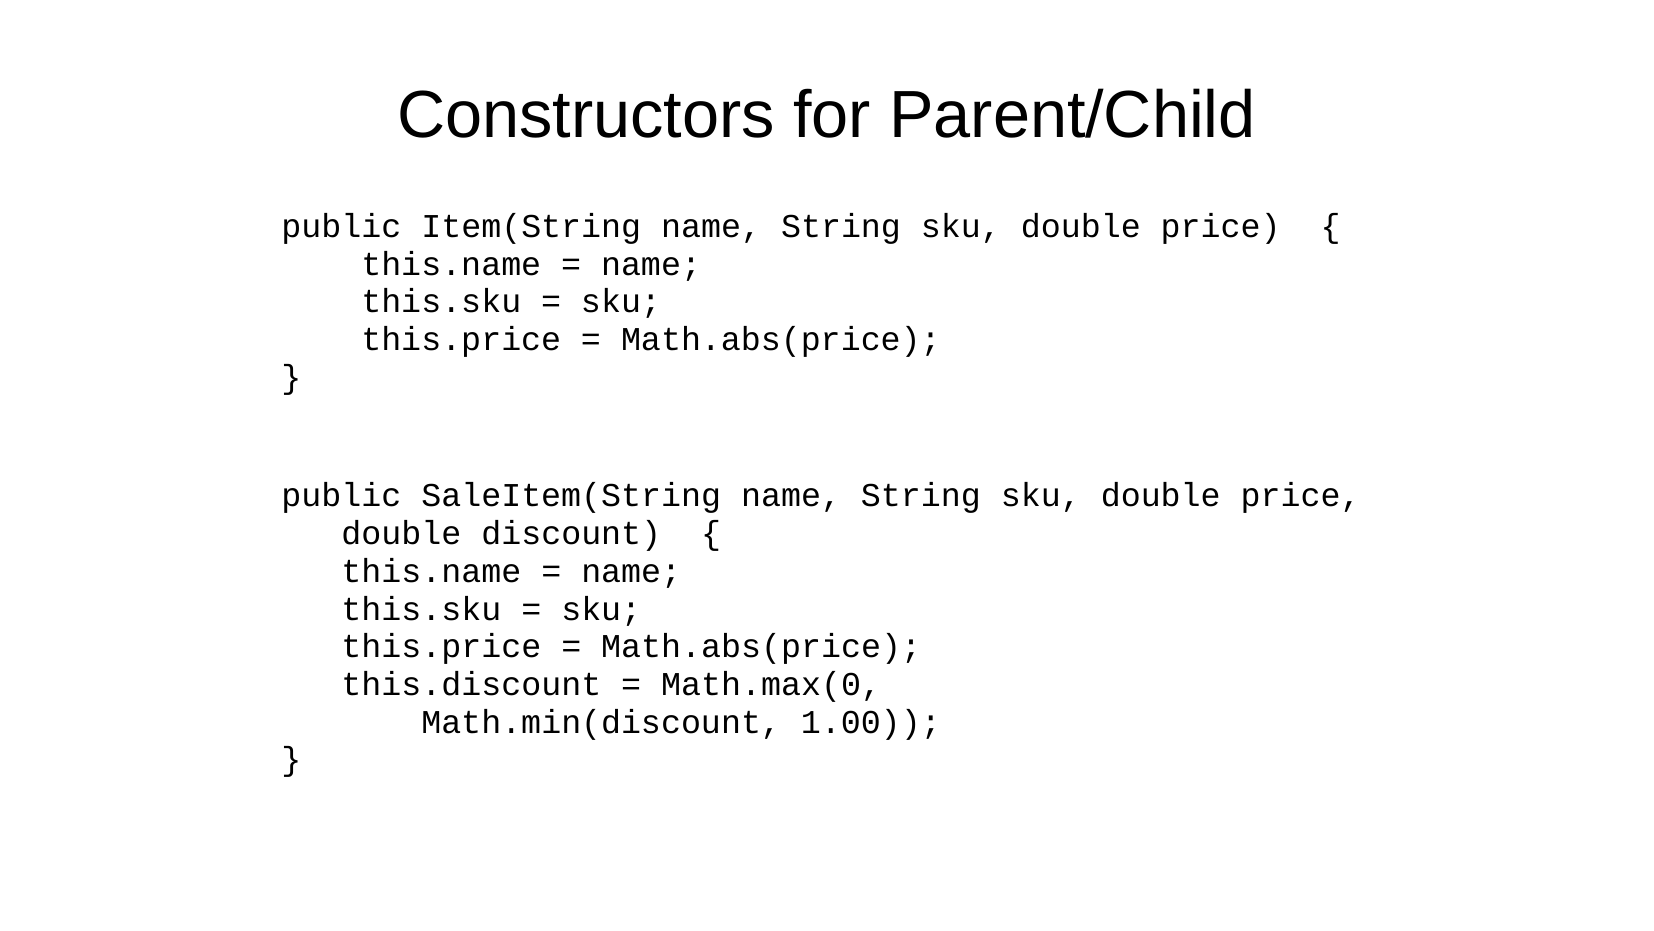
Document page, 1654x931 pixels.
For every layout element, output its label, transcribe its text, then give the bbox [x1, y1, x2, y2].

text_box public Item(String name, String sku, double price) { this.name = name; this.sku = sku; this.price = Math.abs(price); } [266, 202, 1357, 406]
title Constructors for Parent/Child [82, 37, 1571, 193]
text_box public SaleItem(String name, String sku, double price, double discount) { this.name = name; this.sku = sku; this.price = Math.abs(price); this.discount = Math.max(0, Math.min(discount, 1.00)); } [266, 471, 1377, 827]
